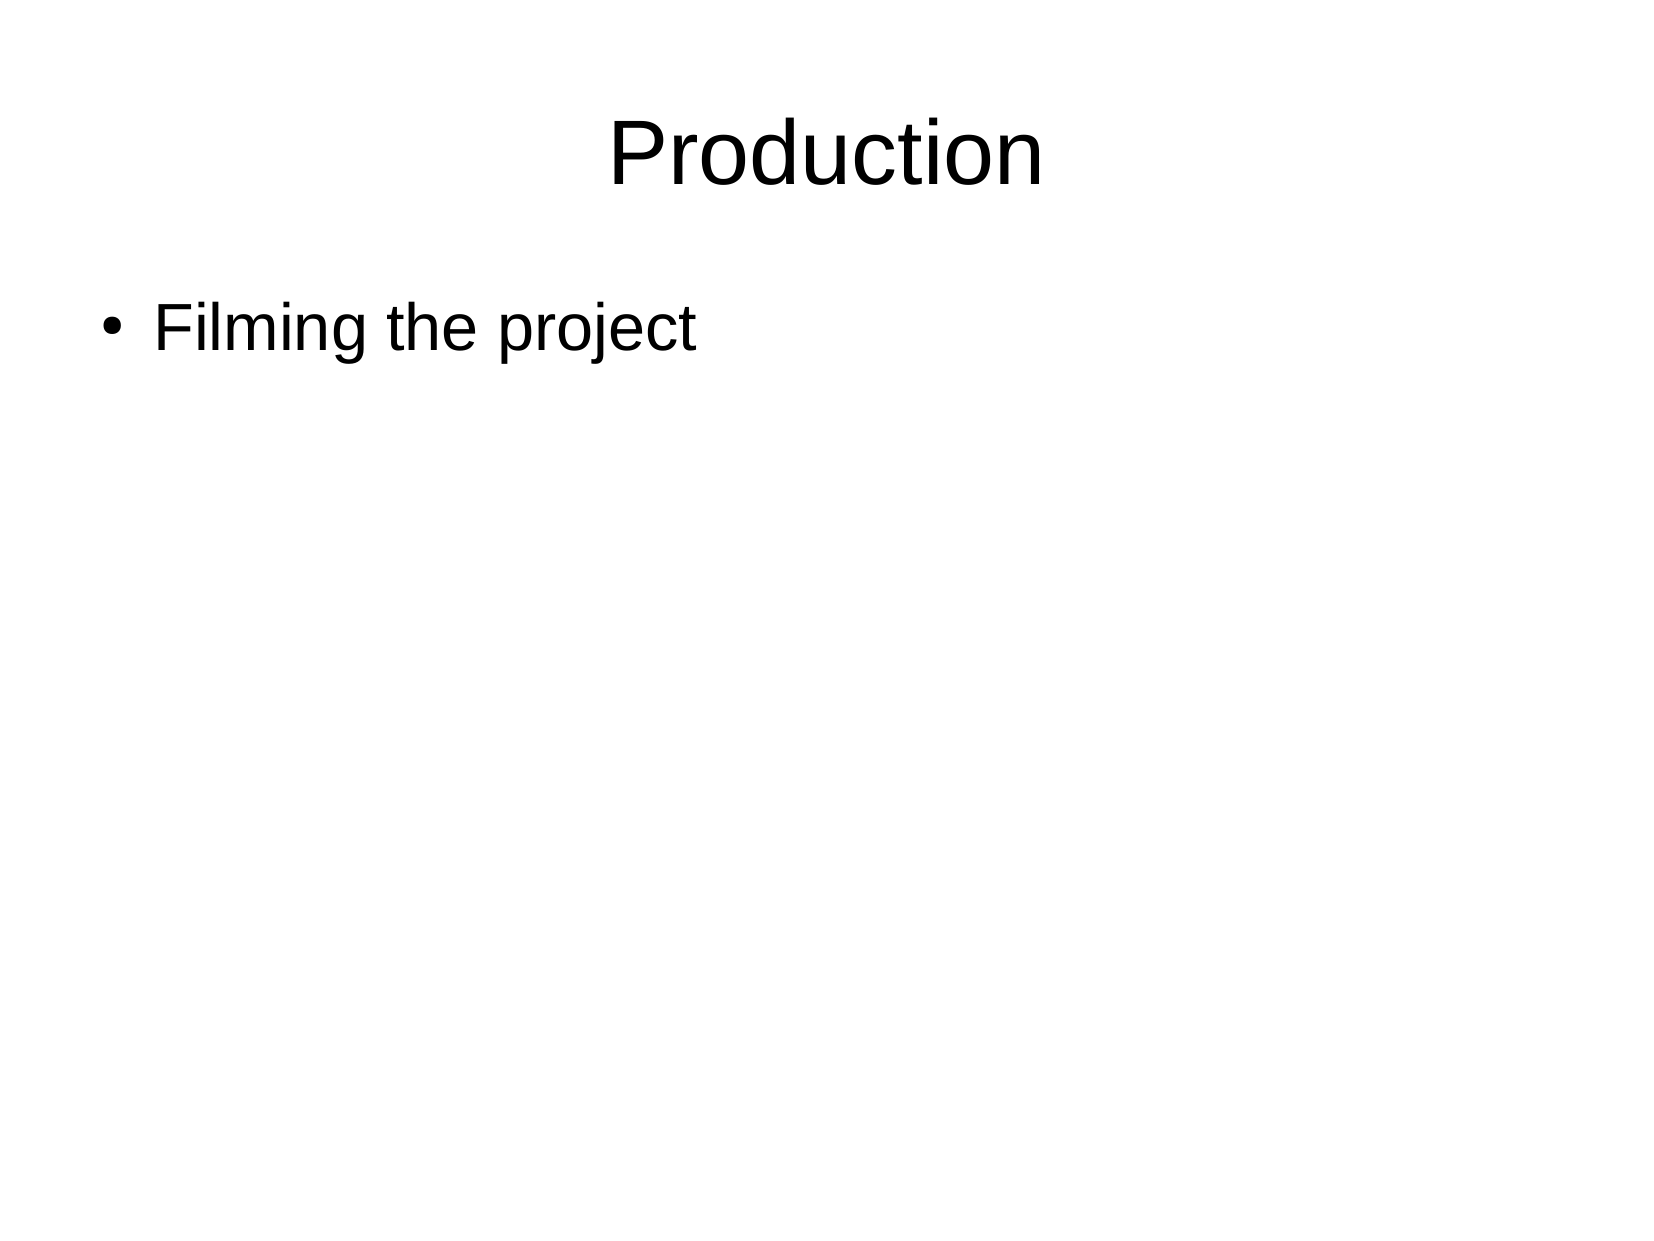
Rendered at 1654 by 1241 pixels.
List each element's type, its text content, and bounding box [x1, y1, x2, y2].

list Filming the project [82, 290, 1571, 1109]
title Production [82, 49, 1571, 257]
